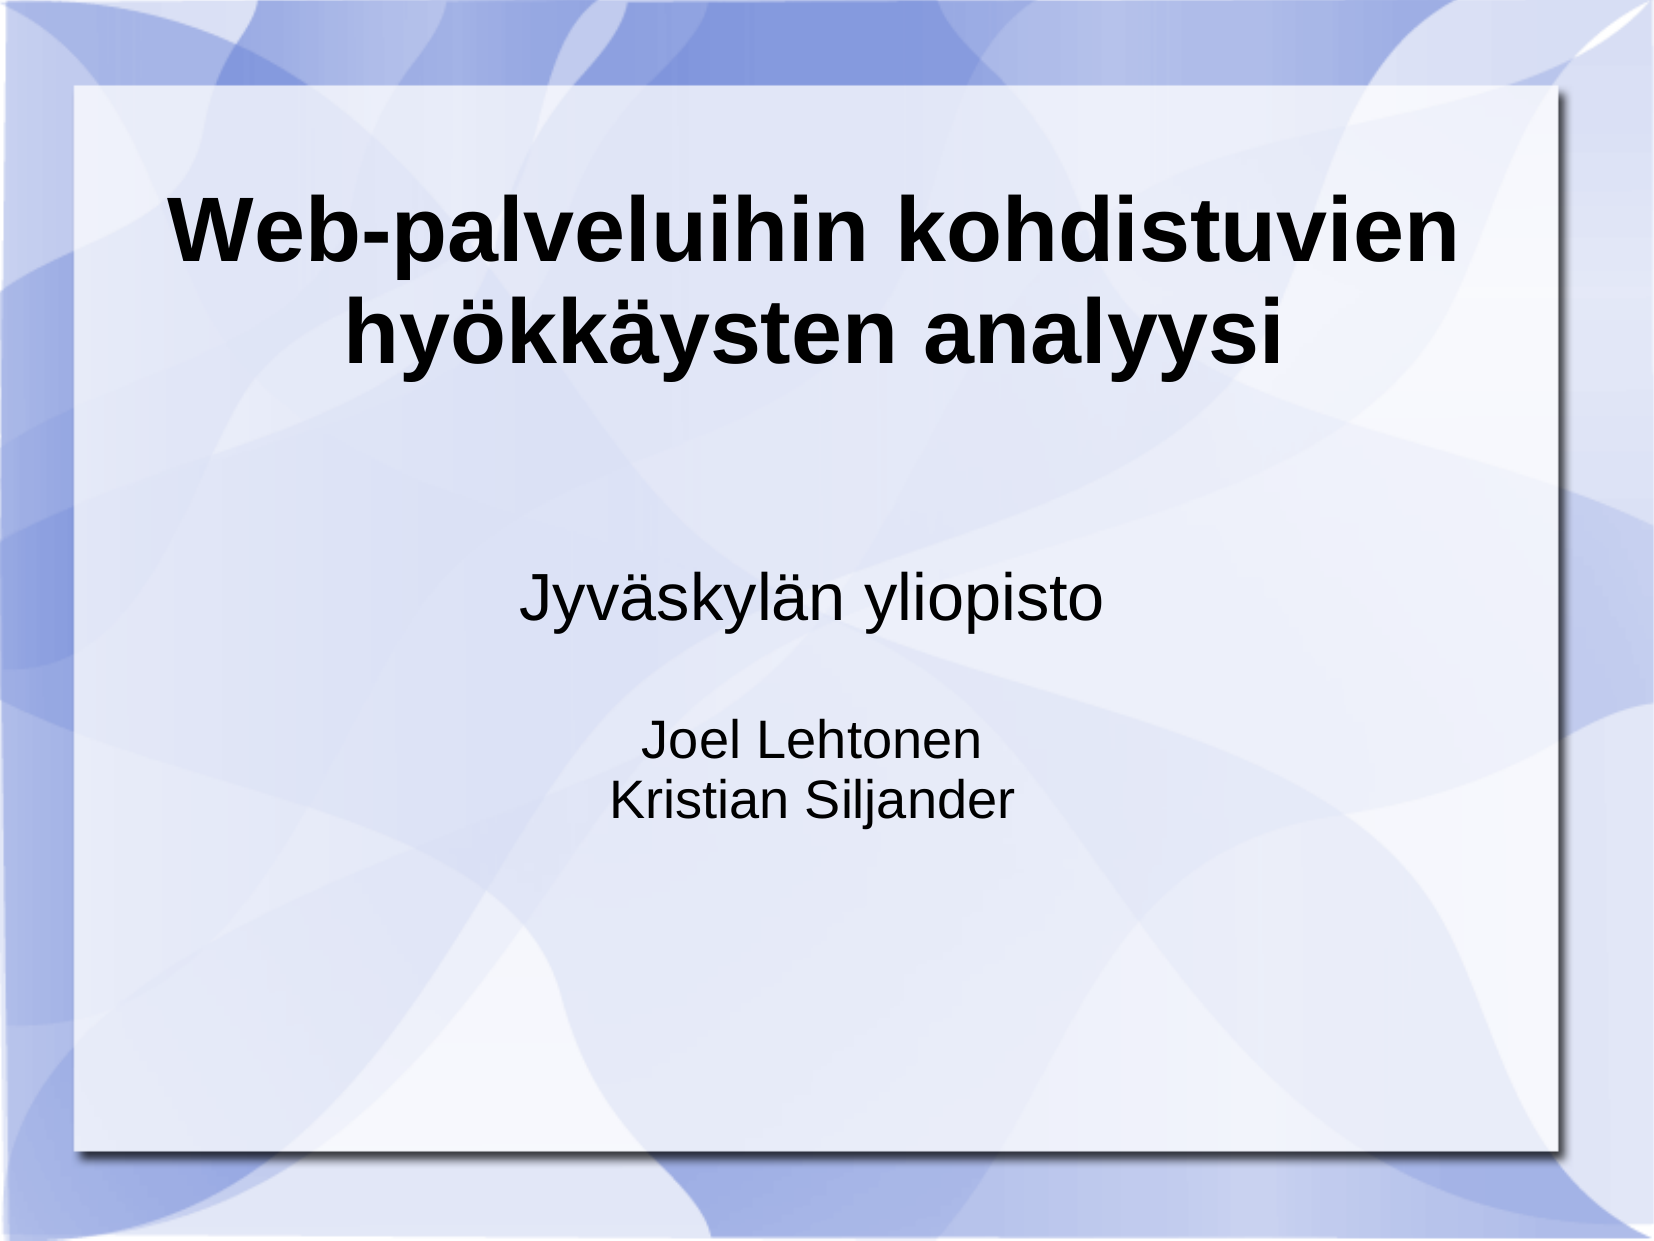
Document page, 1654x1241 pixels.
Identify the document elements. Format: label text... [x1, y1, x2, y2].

title Web-palveluihin kohdistuvien hyökkäysten analyysi [88, 177, 1542, 385]
picture [0, 0, 1654, 1241]
subtitle Jyväskylän yliopisto Joel Lehtonen Kristian Siljander [178, 364, 1447, 1147]
